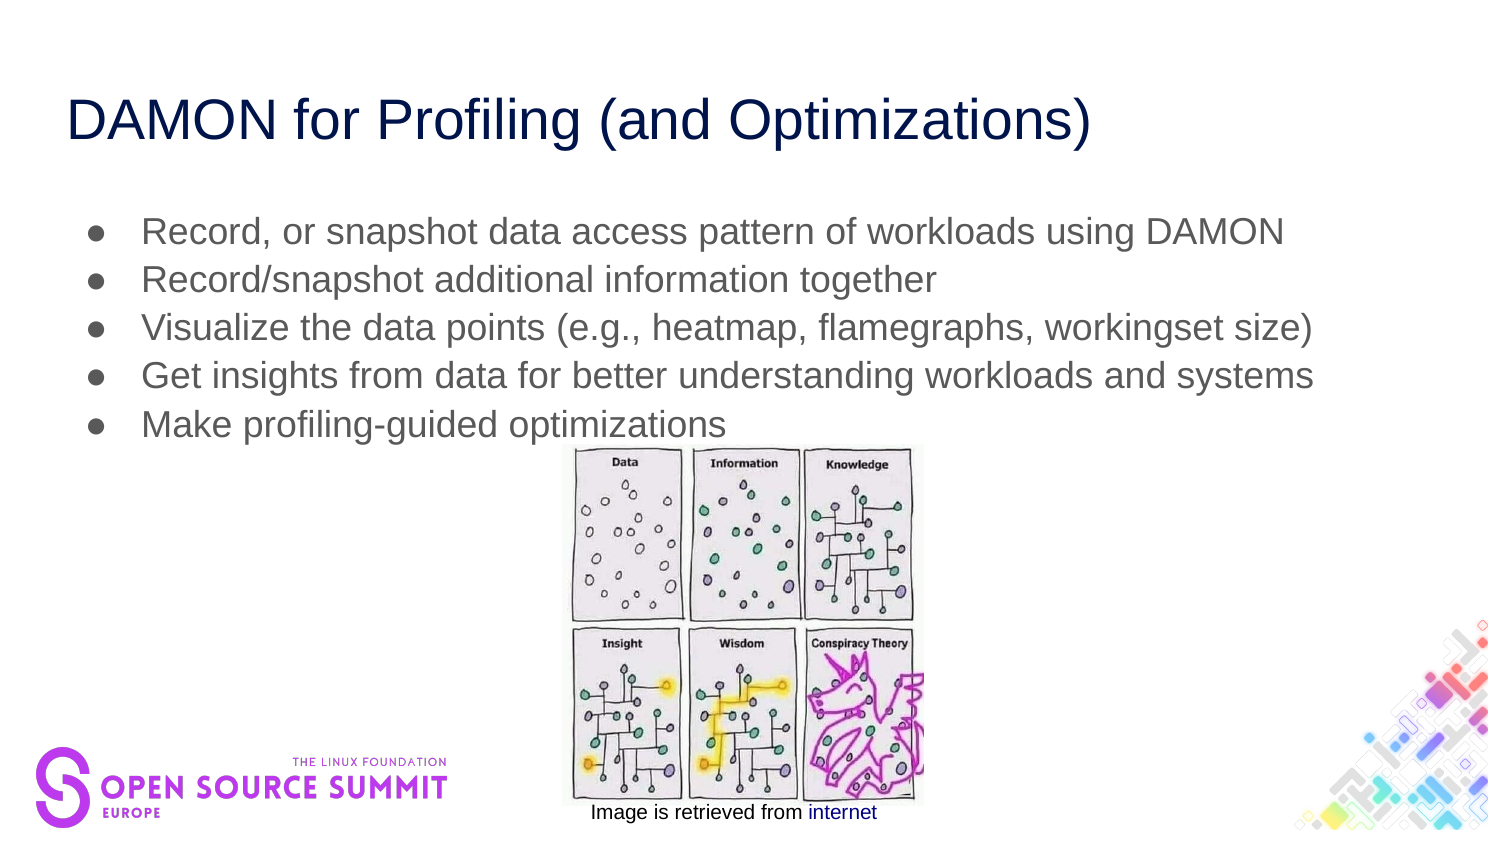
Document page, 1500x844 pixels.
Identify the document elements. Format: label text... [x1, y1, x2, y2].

list Record, or snapshot data access pattern of workloads using DAMON Record/snapshot additional information together Visualize the data points (e.g., heatmap, flamegraphs, workingset size) Get insights from data for better understanding workloads and systems Make profiling-guided optimizations [51, 189, 1449, 734]
picture [36, 747, 447, 828]
picture [562, 444, 924, 806]
picture [1294, 620, 1488, 830]
title DAMON for Profiling (and Optimizations) [51, 72, 1449, 167]
text_box Image is retrieved from internet [575, 793, 1148, 832]
